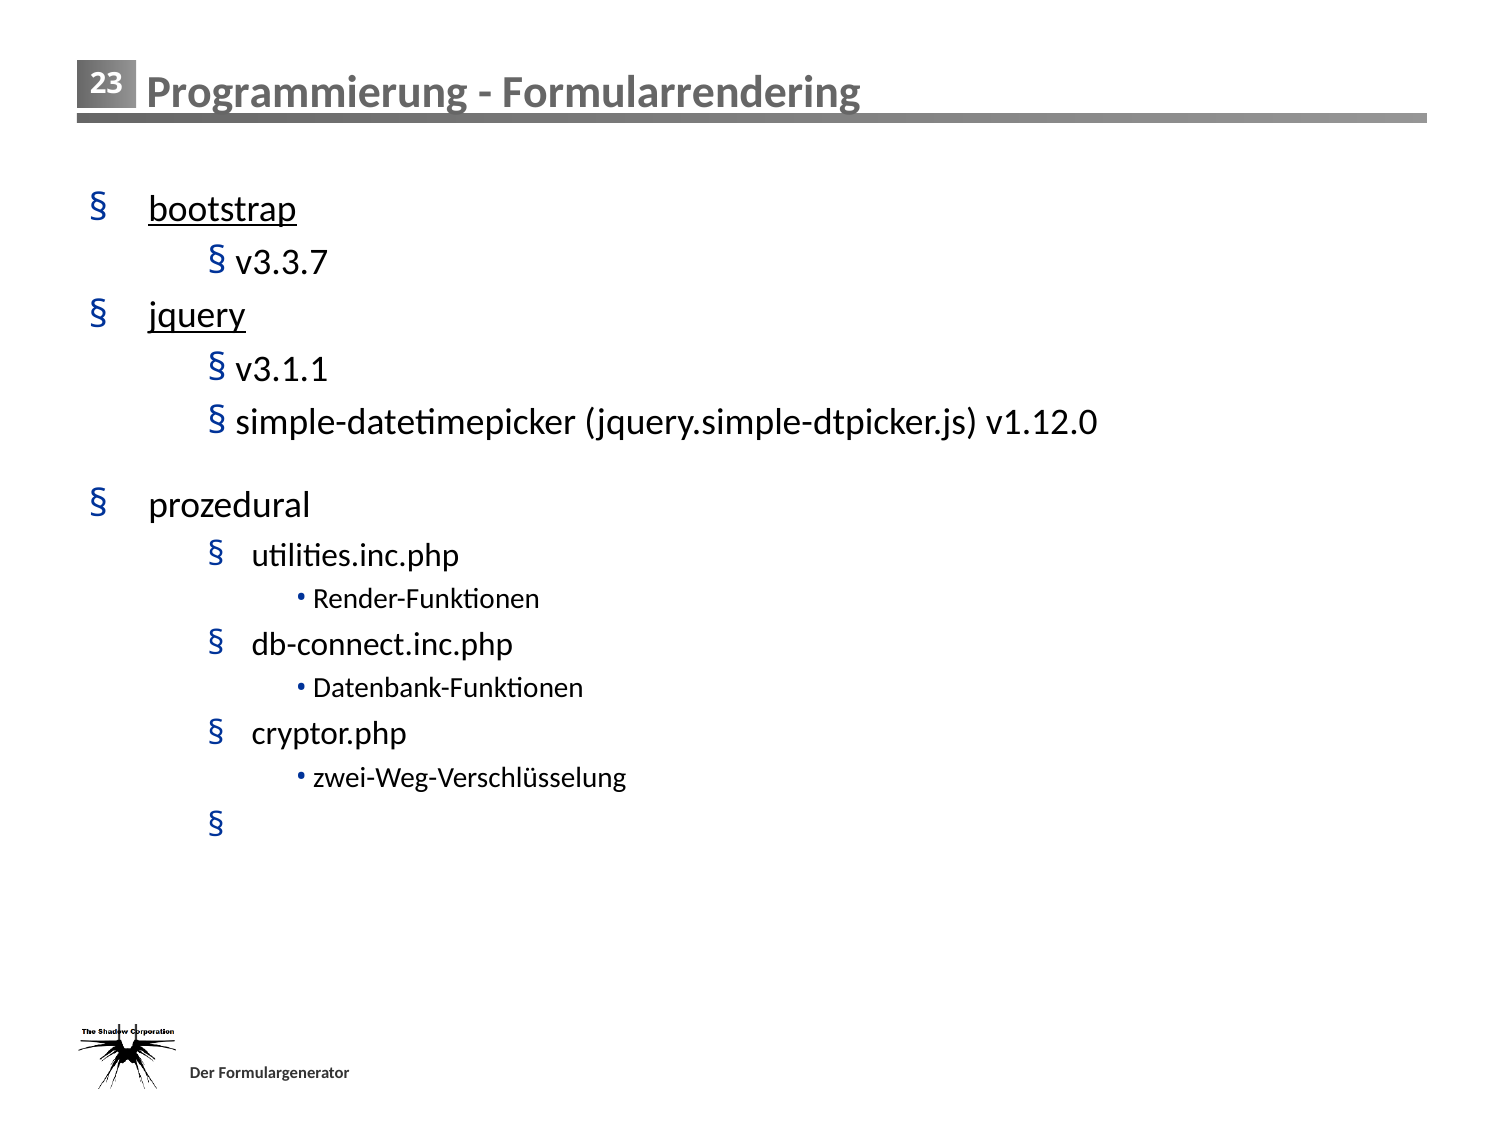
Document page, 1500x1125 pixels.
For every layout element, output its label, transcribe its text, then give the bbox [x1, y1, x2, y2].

text_box bootstrap v3.3.7 jquery v3.1.1 simple-datetimepicker (jquery.simple-dtpicker.js) v1.12.0 prozedural utilities.inc.php Render-Funktionen db-connect.inc.php Datenbank-Funktionen cryptor.php zwei-Weg-Verschlüsselung [74, 123, 1424, 1058]
title Programmierung - Formularrendering [131, 54, 1433, 125]
